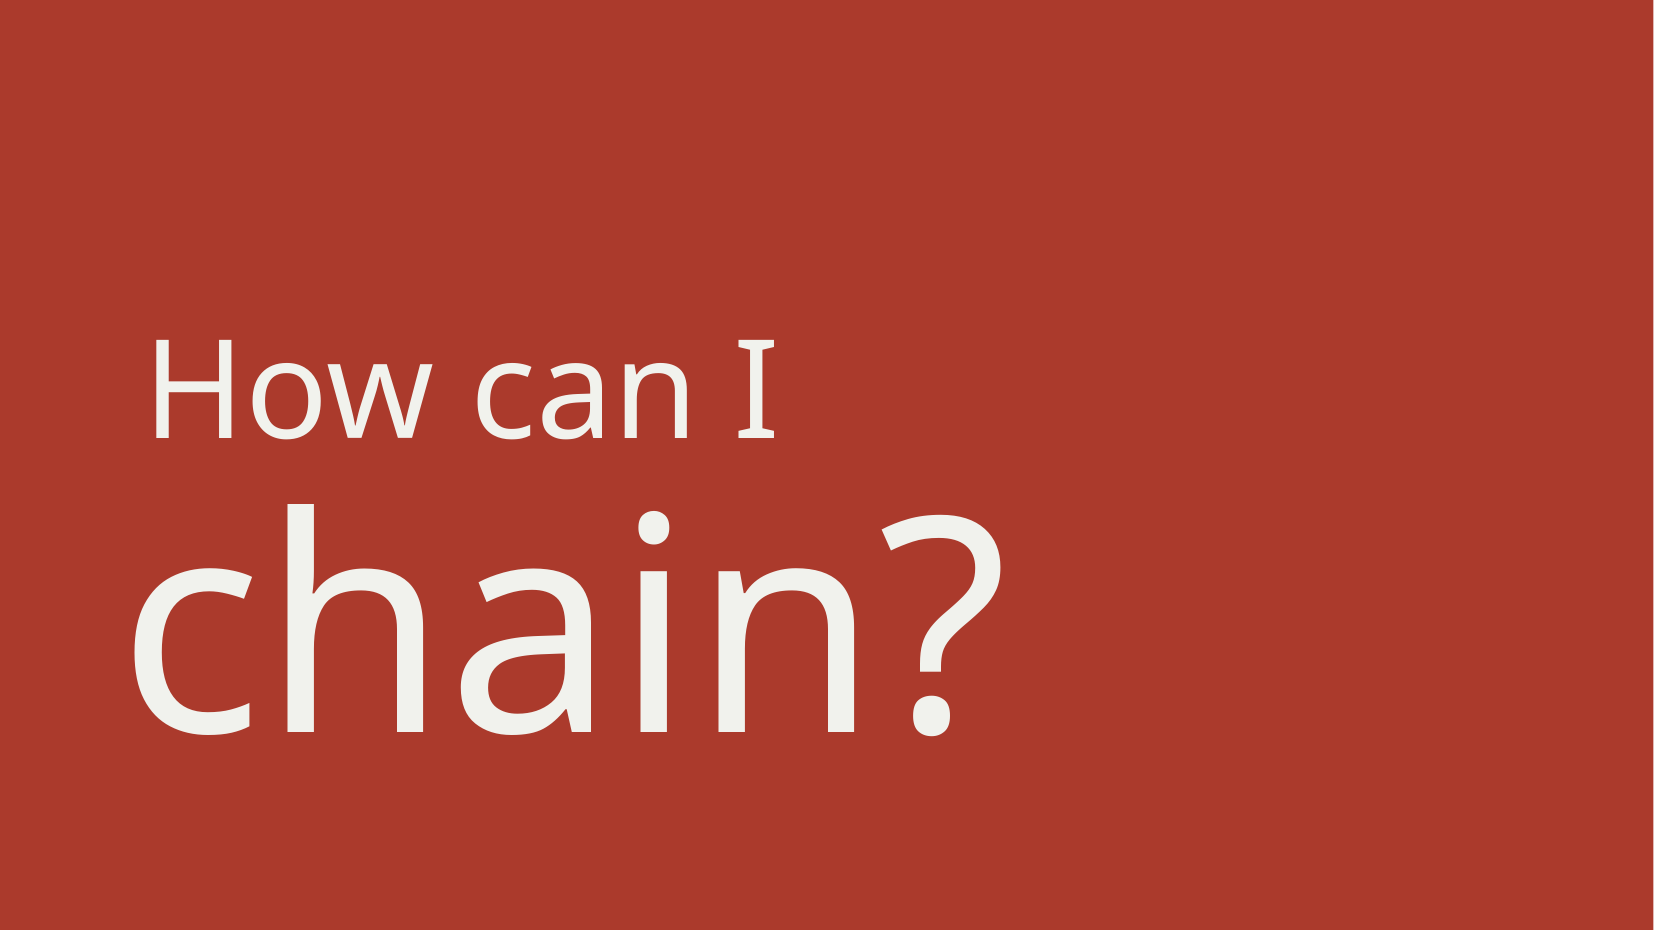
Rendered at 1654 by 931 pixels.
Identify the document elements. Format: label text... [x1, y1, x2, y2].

text_box How can I [129, 284, 1525, 404]
text_box chain? [103, 404, 1560, 786]
